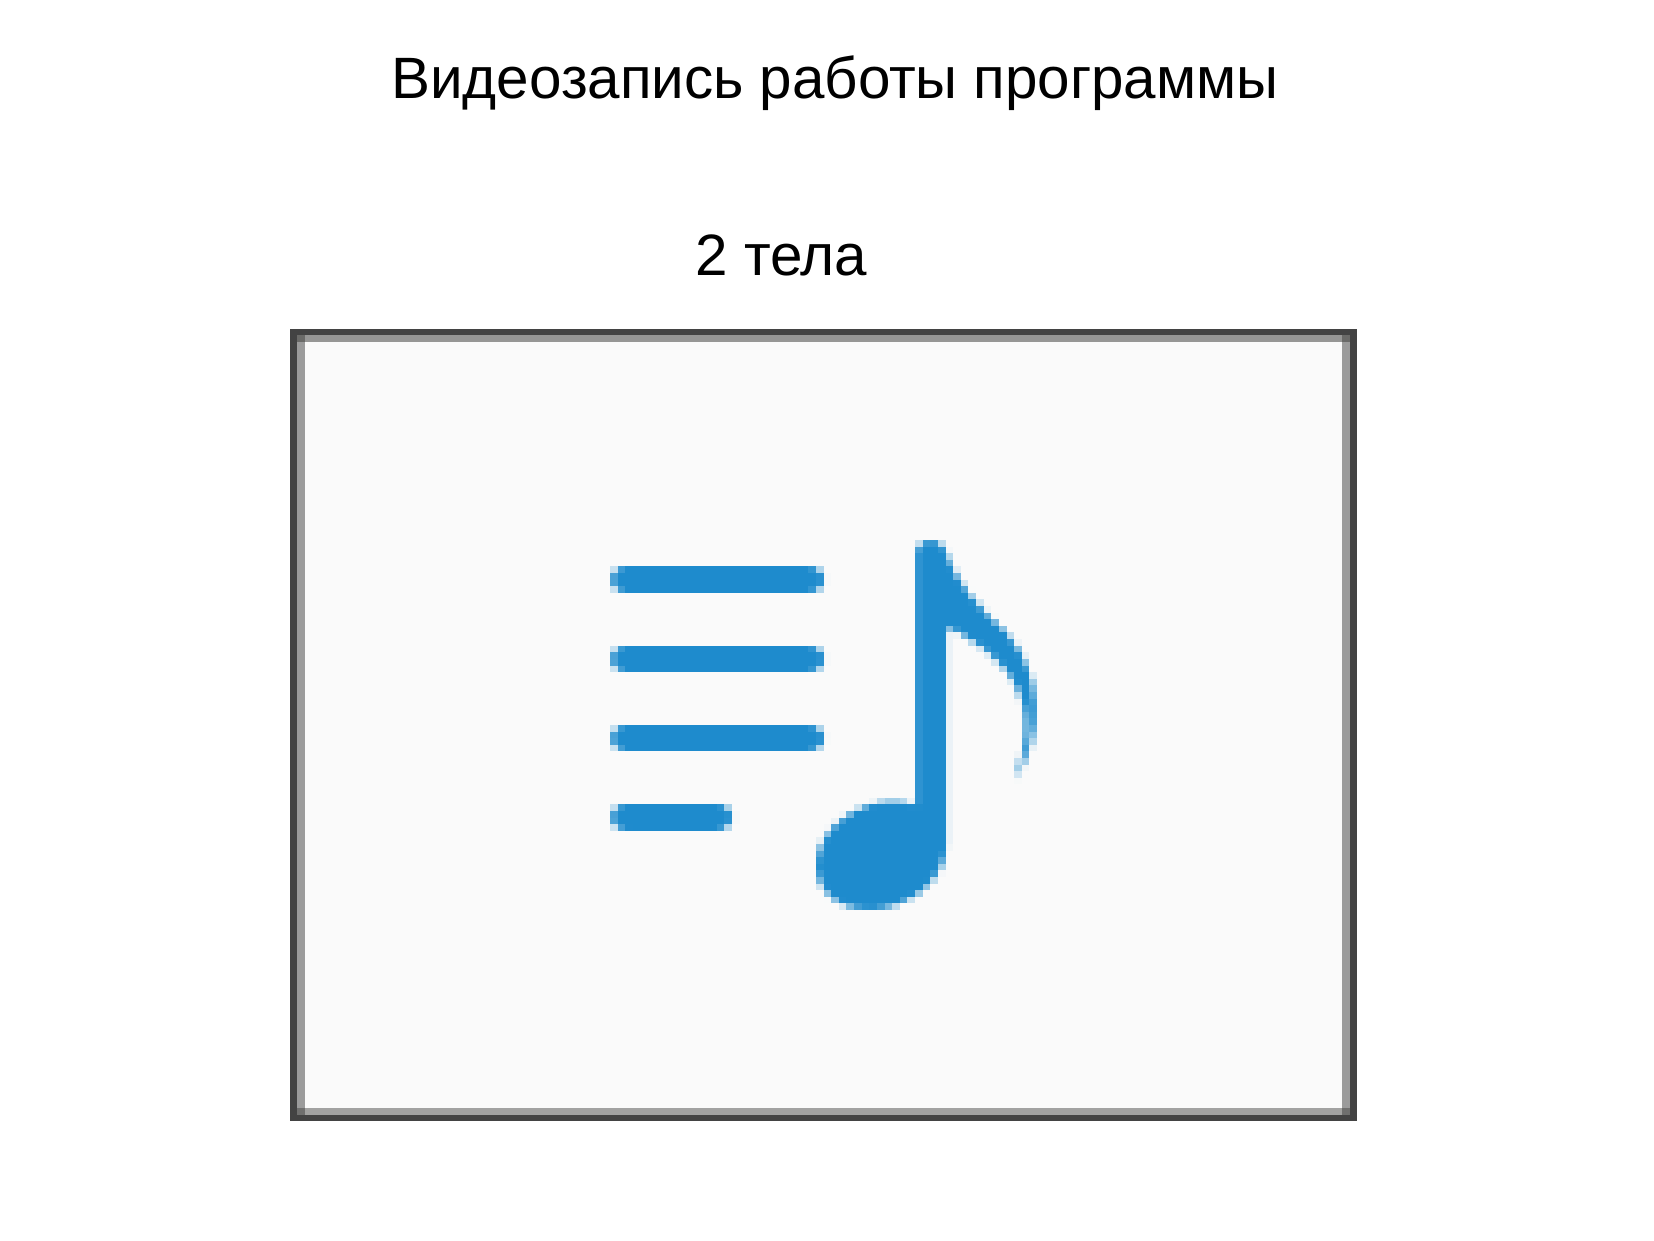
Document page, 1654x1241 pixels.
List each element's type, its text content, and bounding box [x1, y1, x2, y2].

text_box 2 тела [323, 215, 1241, 296]
text_box Видеозапись работы программы [324, 38, 1346, 119]
text_box [289, 328, 1359, 1123]
